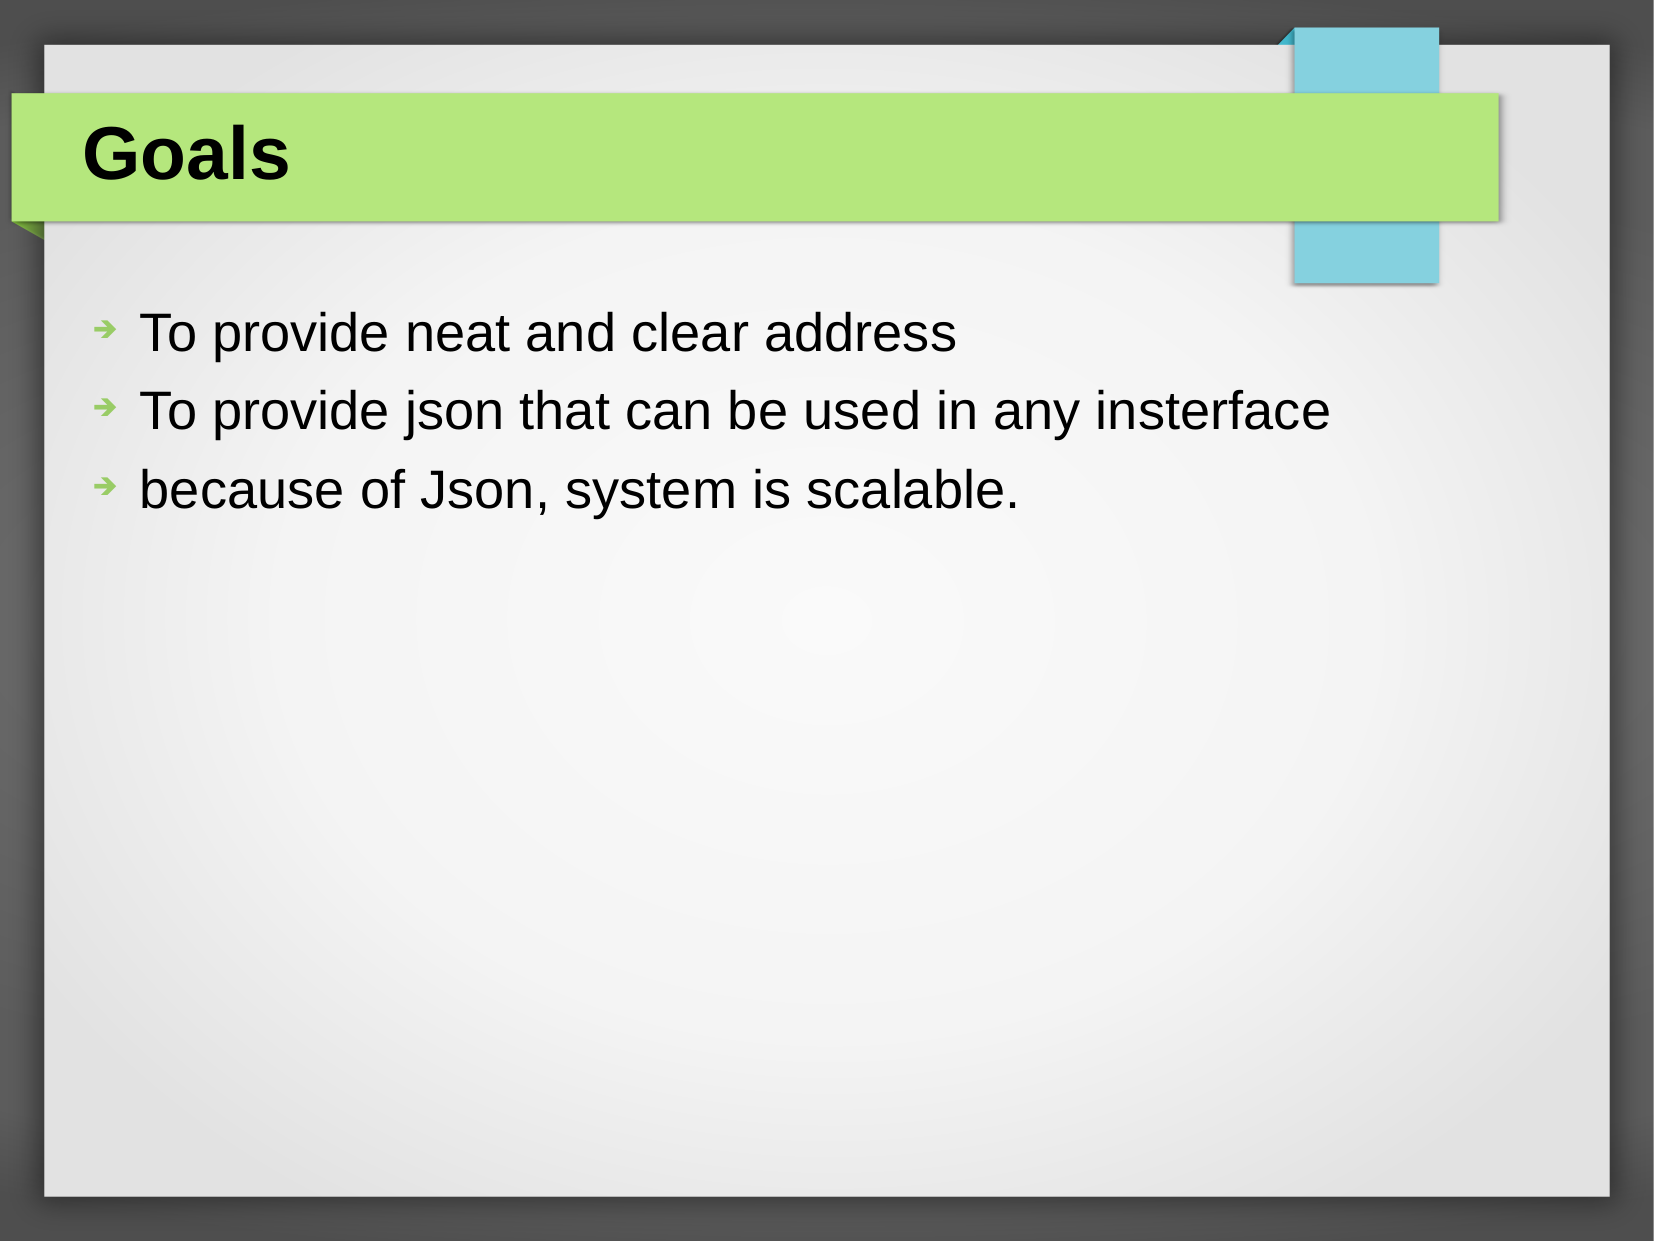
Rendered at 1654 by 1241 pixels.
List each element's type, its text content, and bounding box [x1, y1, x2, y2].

picture [0, 0, 1654, 1241]
title Goals [82, 94, 1264, 212]
list To provide neat and clear address To provide json that can be used in any insterface because of Json, system is scalable. [0, 212, 1416, 932]
